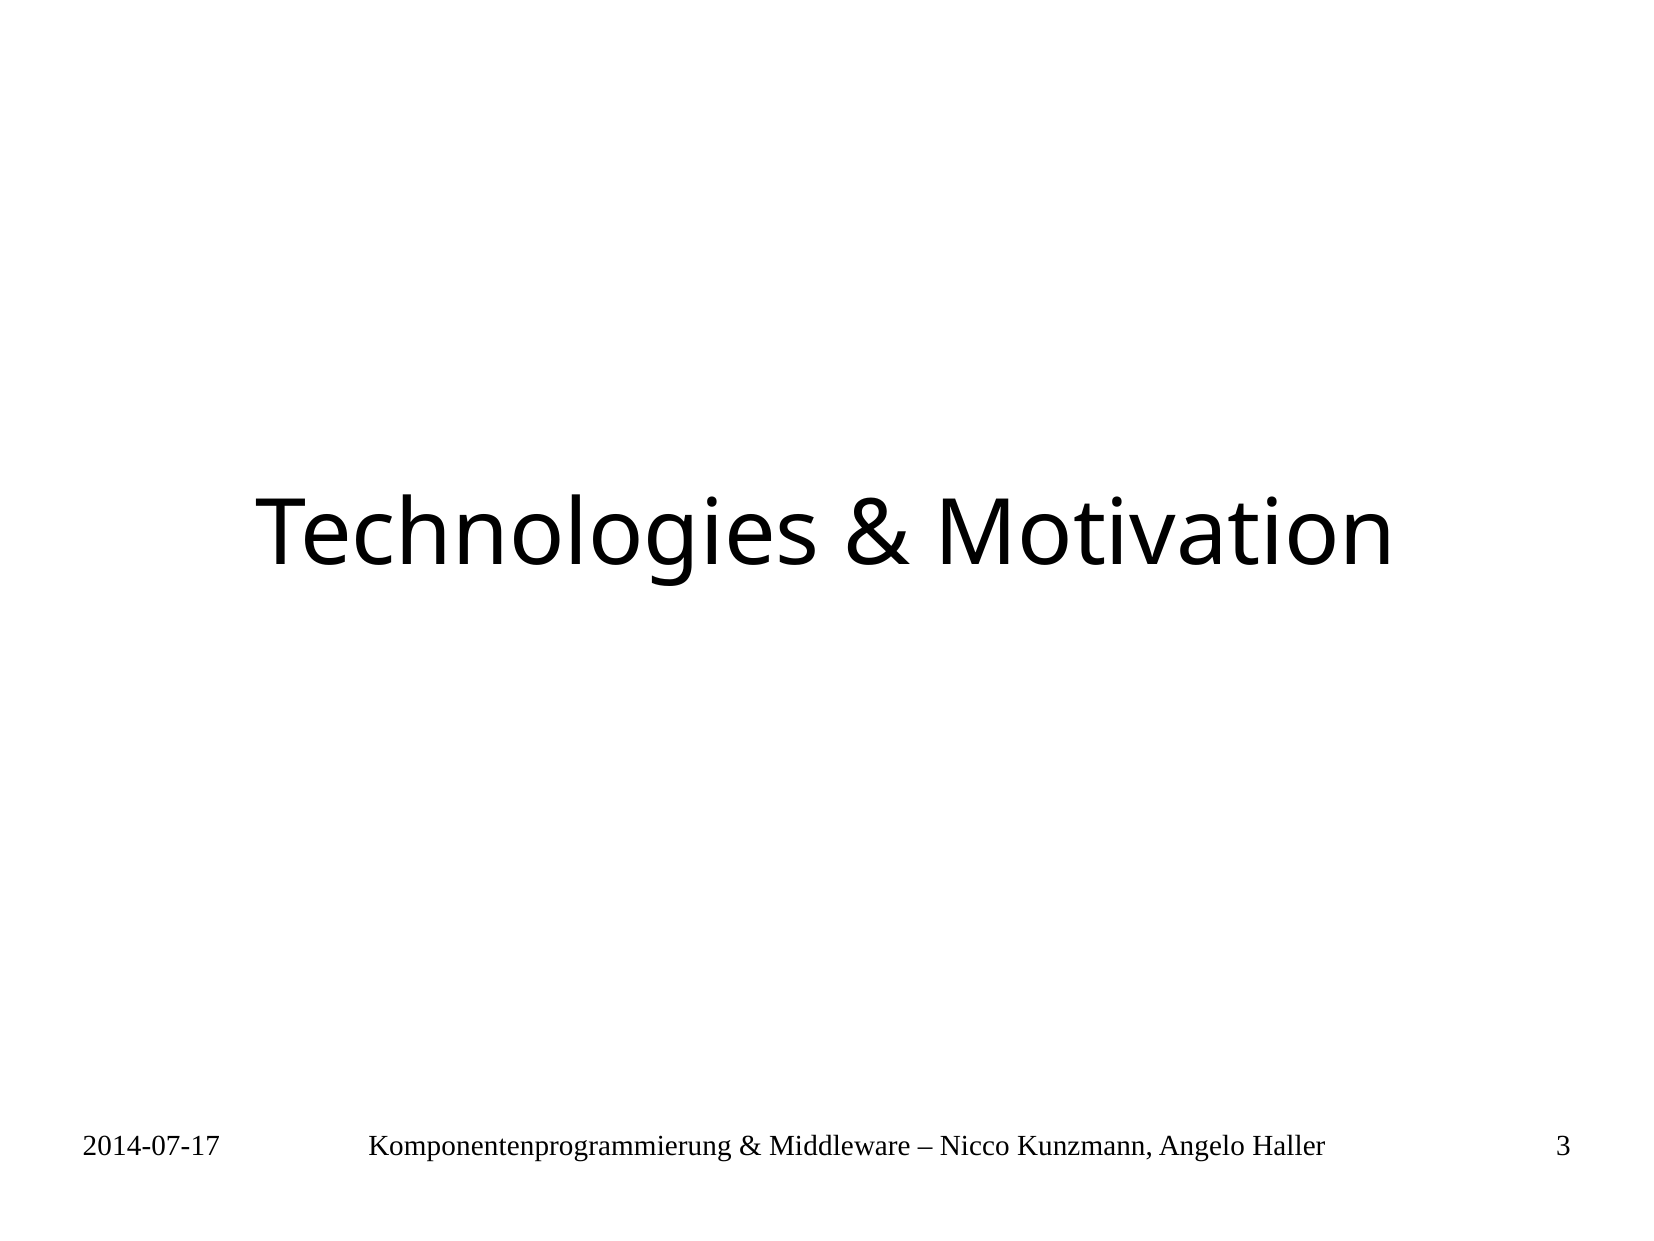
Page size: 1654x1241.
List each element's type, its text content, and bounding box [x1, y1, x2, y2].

title Technologies & Motivation [82, 49, 1571, 1010]
